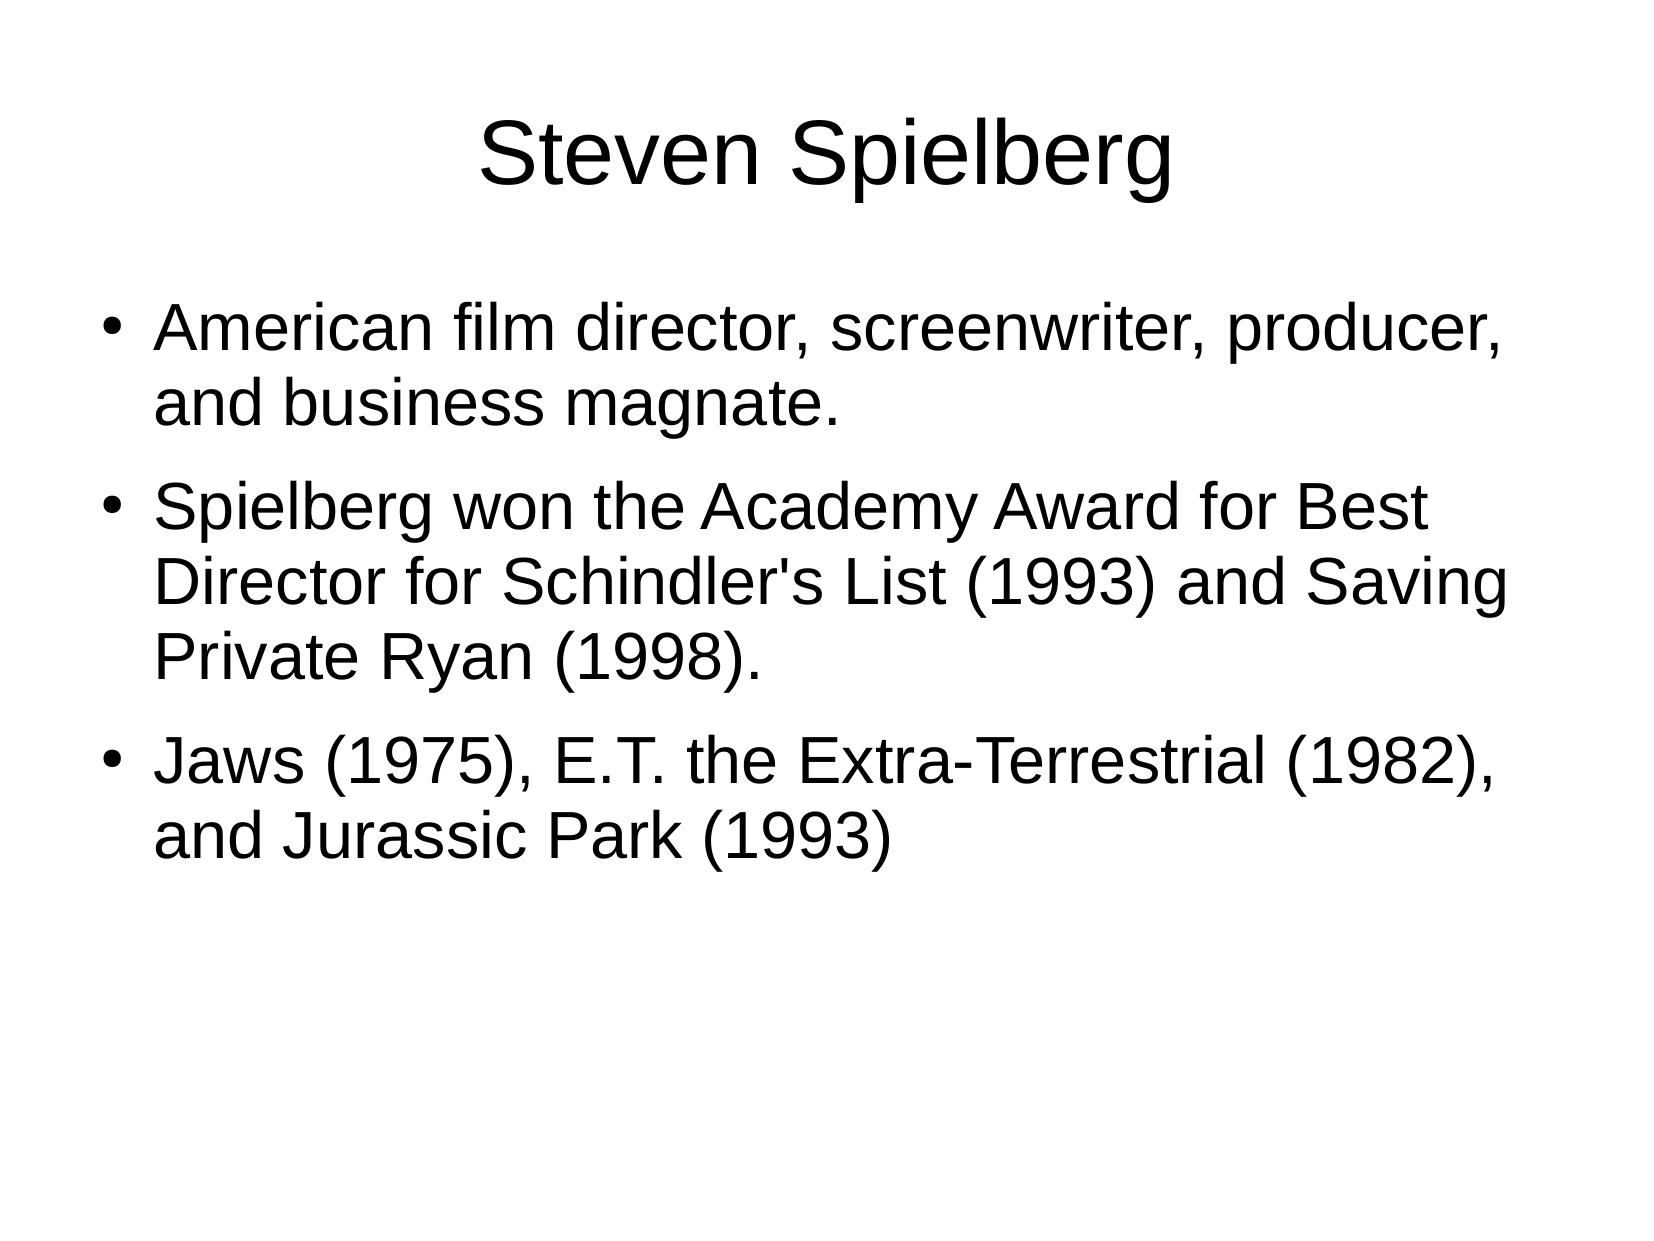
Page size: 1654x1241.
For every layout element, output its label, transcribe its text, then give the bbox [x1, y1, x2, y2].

title Steven Spielberg [82, 49, 1571, 257]
list American film director, screenwriter, producer, and business magnate. Spielberg won the Academy Award for Best Director for Schindler's List (1993) and Saving Private Ryan (1998). Jaws (1975), E.T. the Extra-Terrestrial (1982), and Jurassic Park (1993) [82, 290, 1571, 1010]
